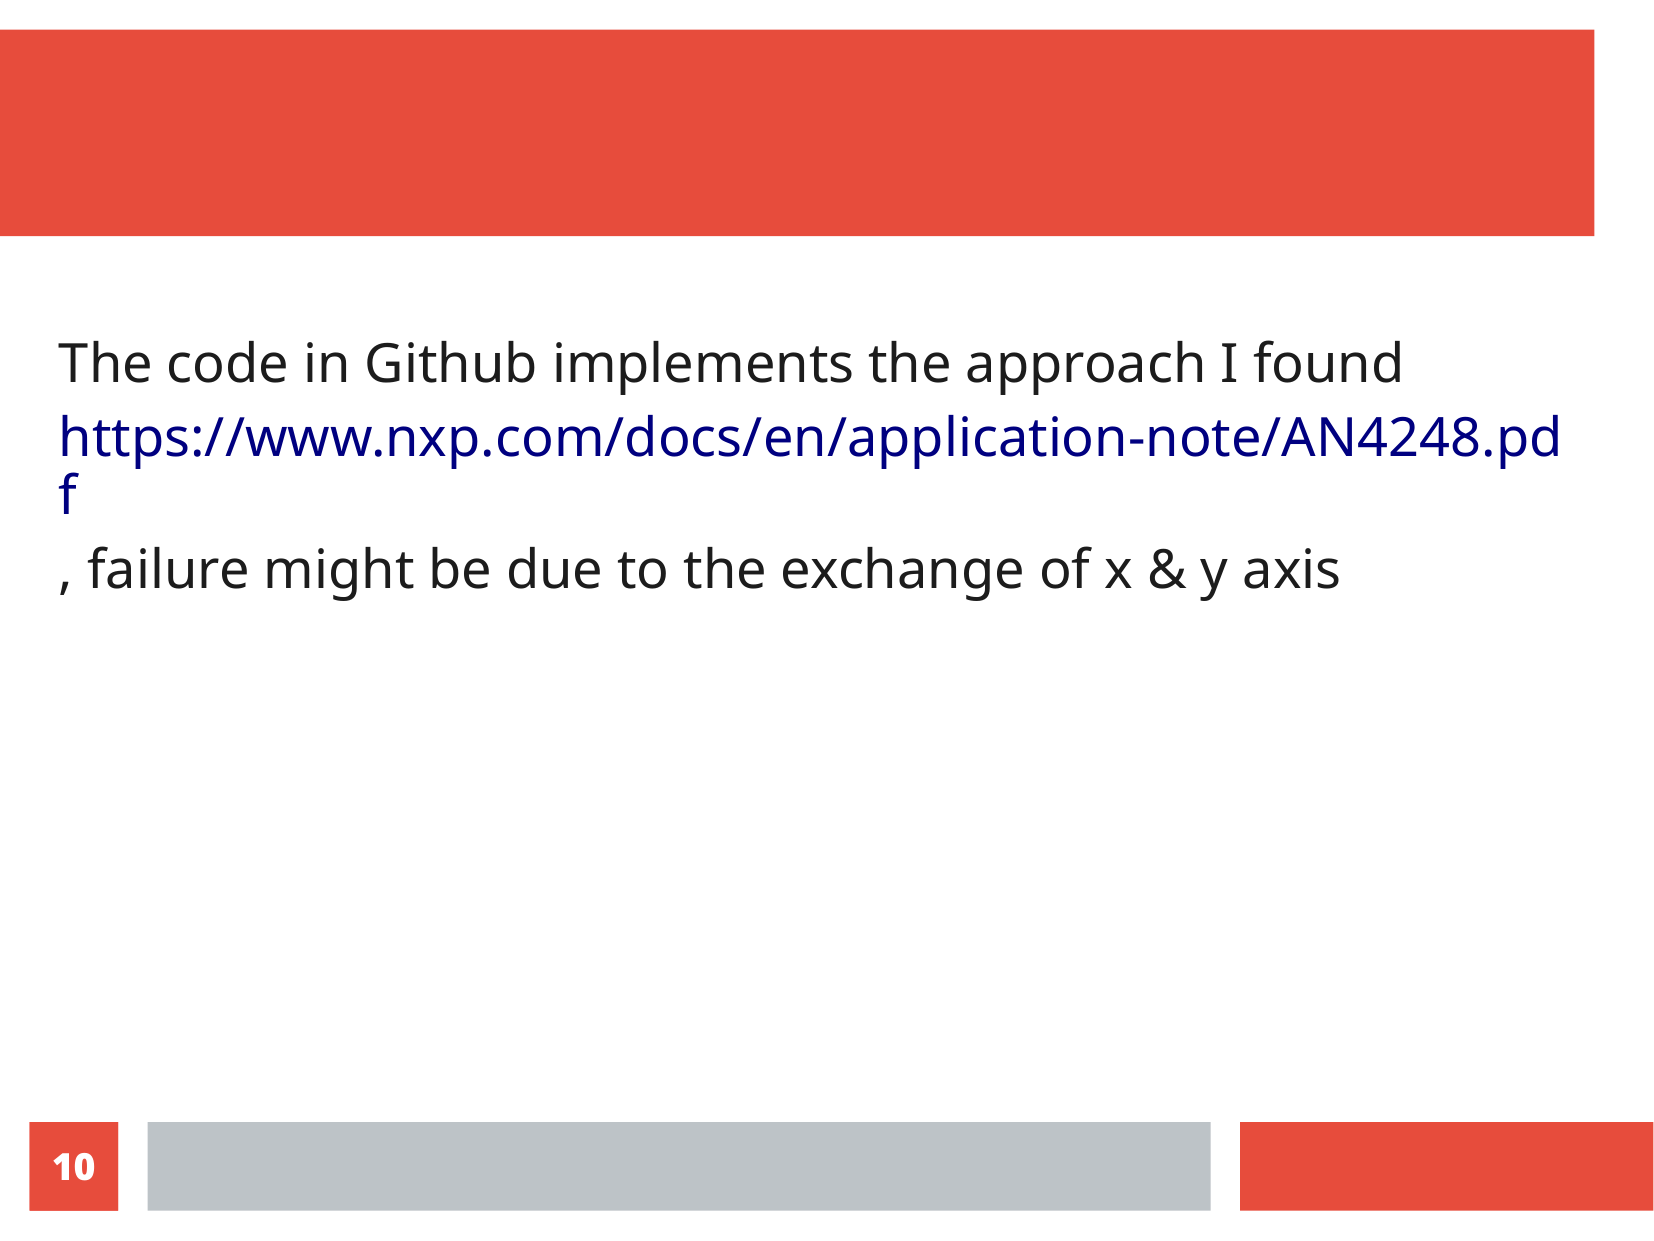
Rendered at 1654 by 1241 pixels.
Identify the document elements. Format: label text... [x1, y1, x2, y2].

list The code in Github implements the approach I found https://www.nxp.com/docs/en/application-note/AN4248.pdf, failure might be due to the exchange of x & y axis [59, 324, 1565, 1093]
